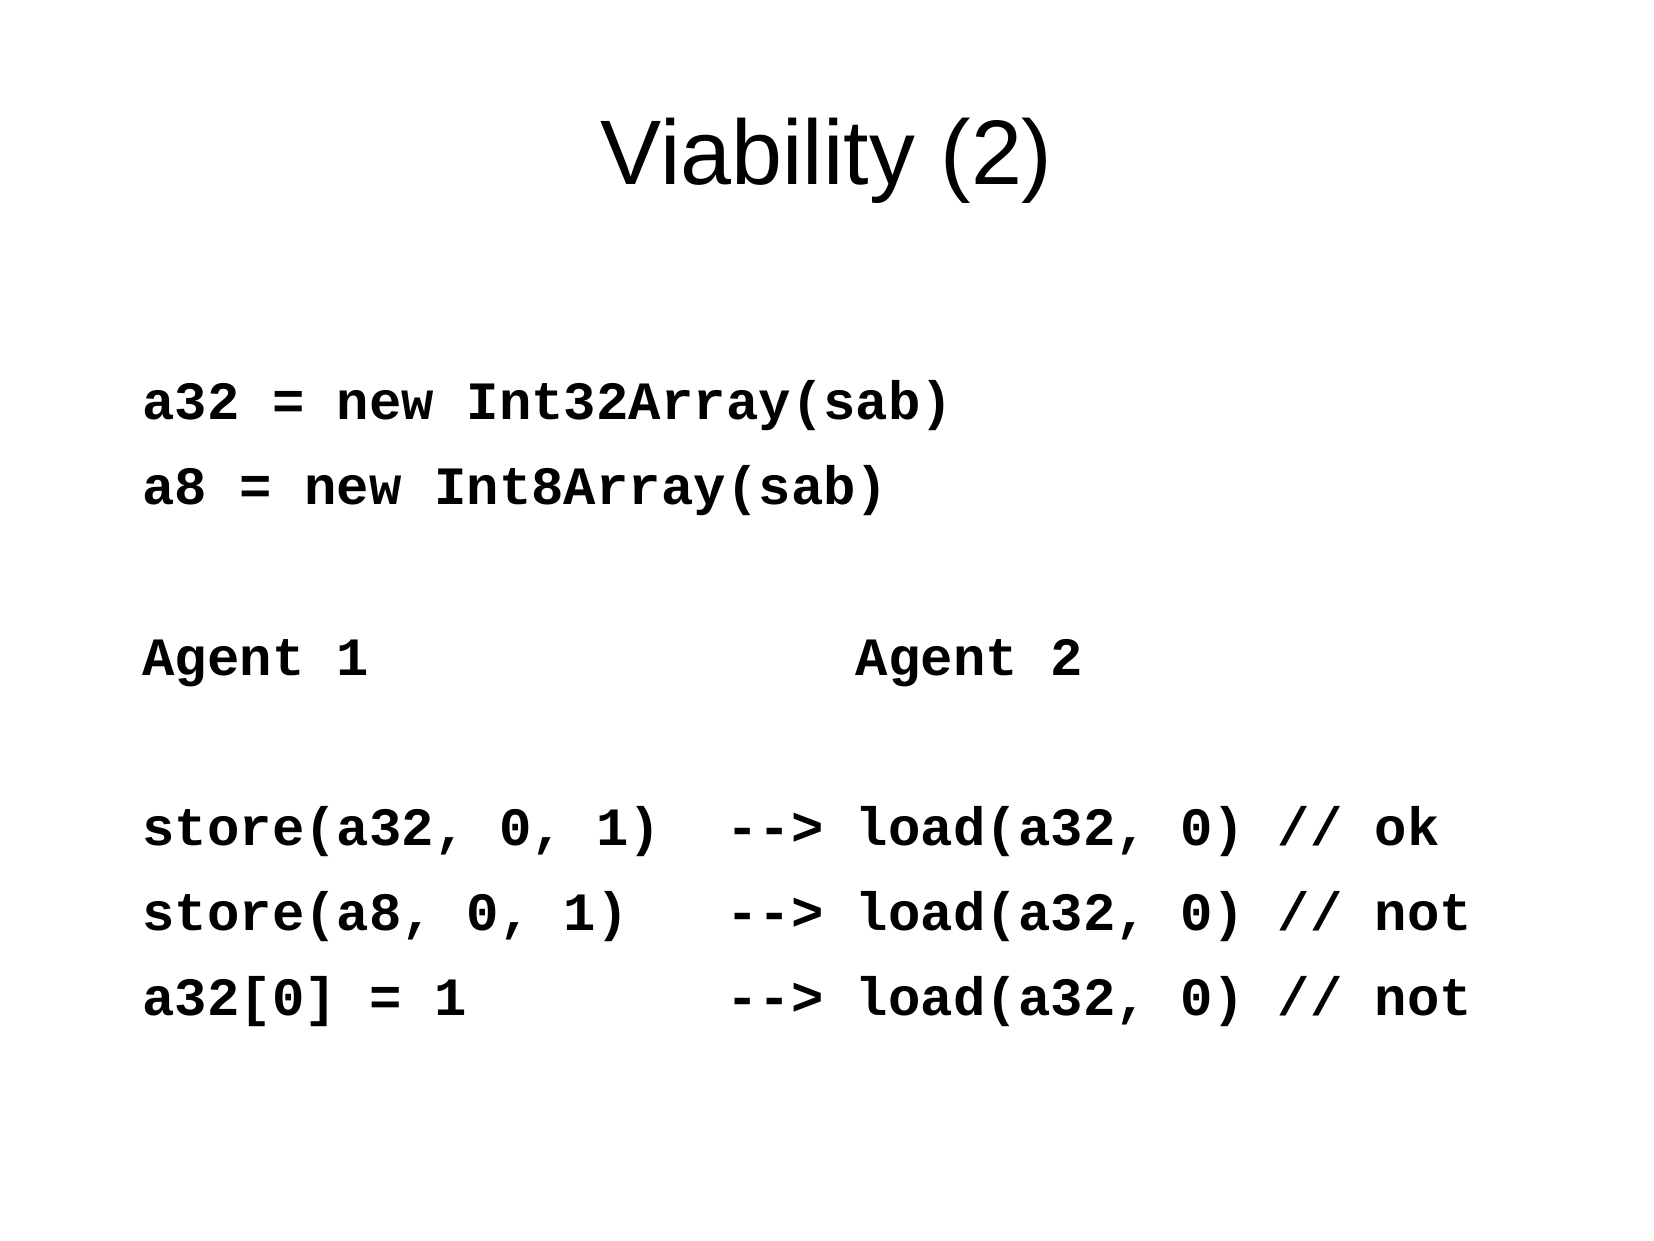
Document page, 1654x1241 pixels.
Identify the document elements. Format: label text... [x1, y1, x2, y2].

list a32 = new Int32Array(sab) a8 = new Int8Array(sab) Agent 1 Agent 2 store(a32, 0, 1) --> load(a32, 0) // ok store(a8, 0, 1) --> load(a32, 0) // not a32[0] = 1 --> load(a32, 0) // not [82, 290, 1571, 1051]
title Viability (2) [82, 49, 1571, 257]
